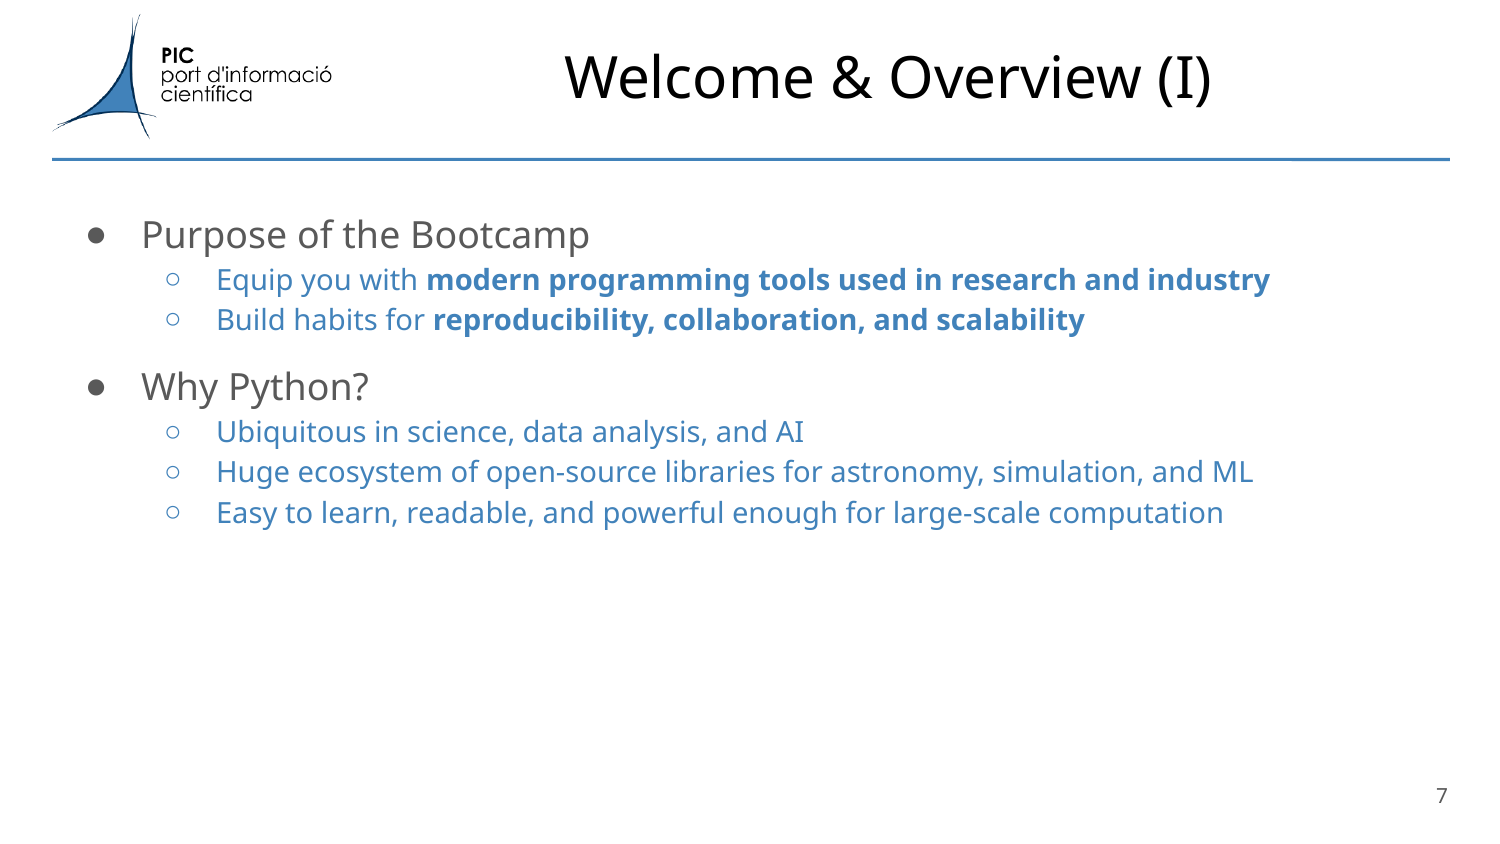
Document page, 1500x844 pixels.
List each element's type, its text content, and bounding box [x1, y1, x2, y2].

title Welcome & Overview (I) [327, 10, 1449, 141]
picture [50, 10, 327, 141]
slide_number 1 [1372, 764, 1463, 830]
list Purpose of the Bootcamp Equip you with modern programming tools used in research and industry Build habits for reproducibility, collaboration, and scalability Why Python? Ubiquitous in science, data analysis, and AI Huge ecosystem of open-source libraries for astronomy, simulation, and ML Easy to learn, readable, and powerful enough for large-scale computation [51, 189, 1449, 750]
